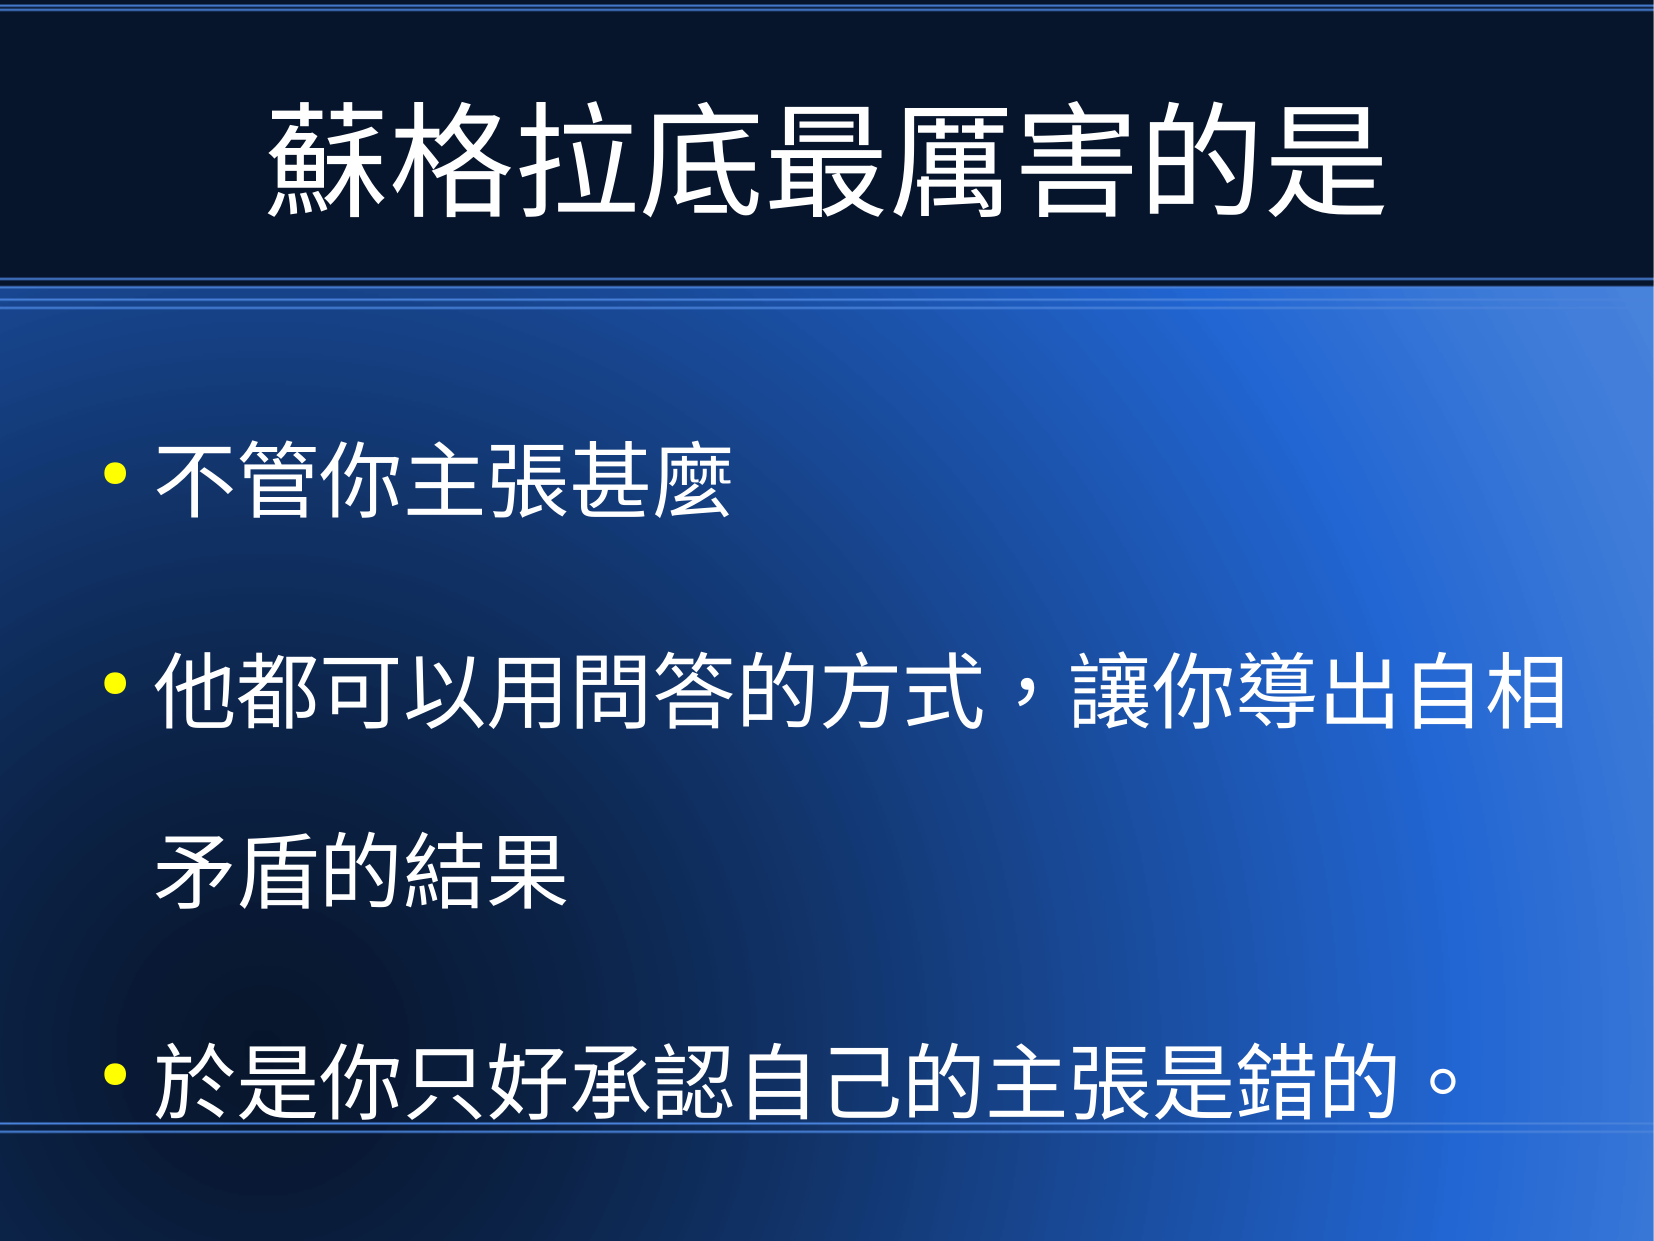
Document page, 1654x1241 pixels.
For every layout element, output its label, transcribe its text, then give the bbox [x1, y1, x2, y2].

picture [0, 0, 1654, 1241]
list 不管你主張甚麼 他都可以用問答的方式，讓你導出自相矛盾的結果 於是你只好承認自己的主張是錯的。 [82, 355, 1571, 1241]
title 蘇格拉底最厲害的是 [82, 49, 1571, 257]
